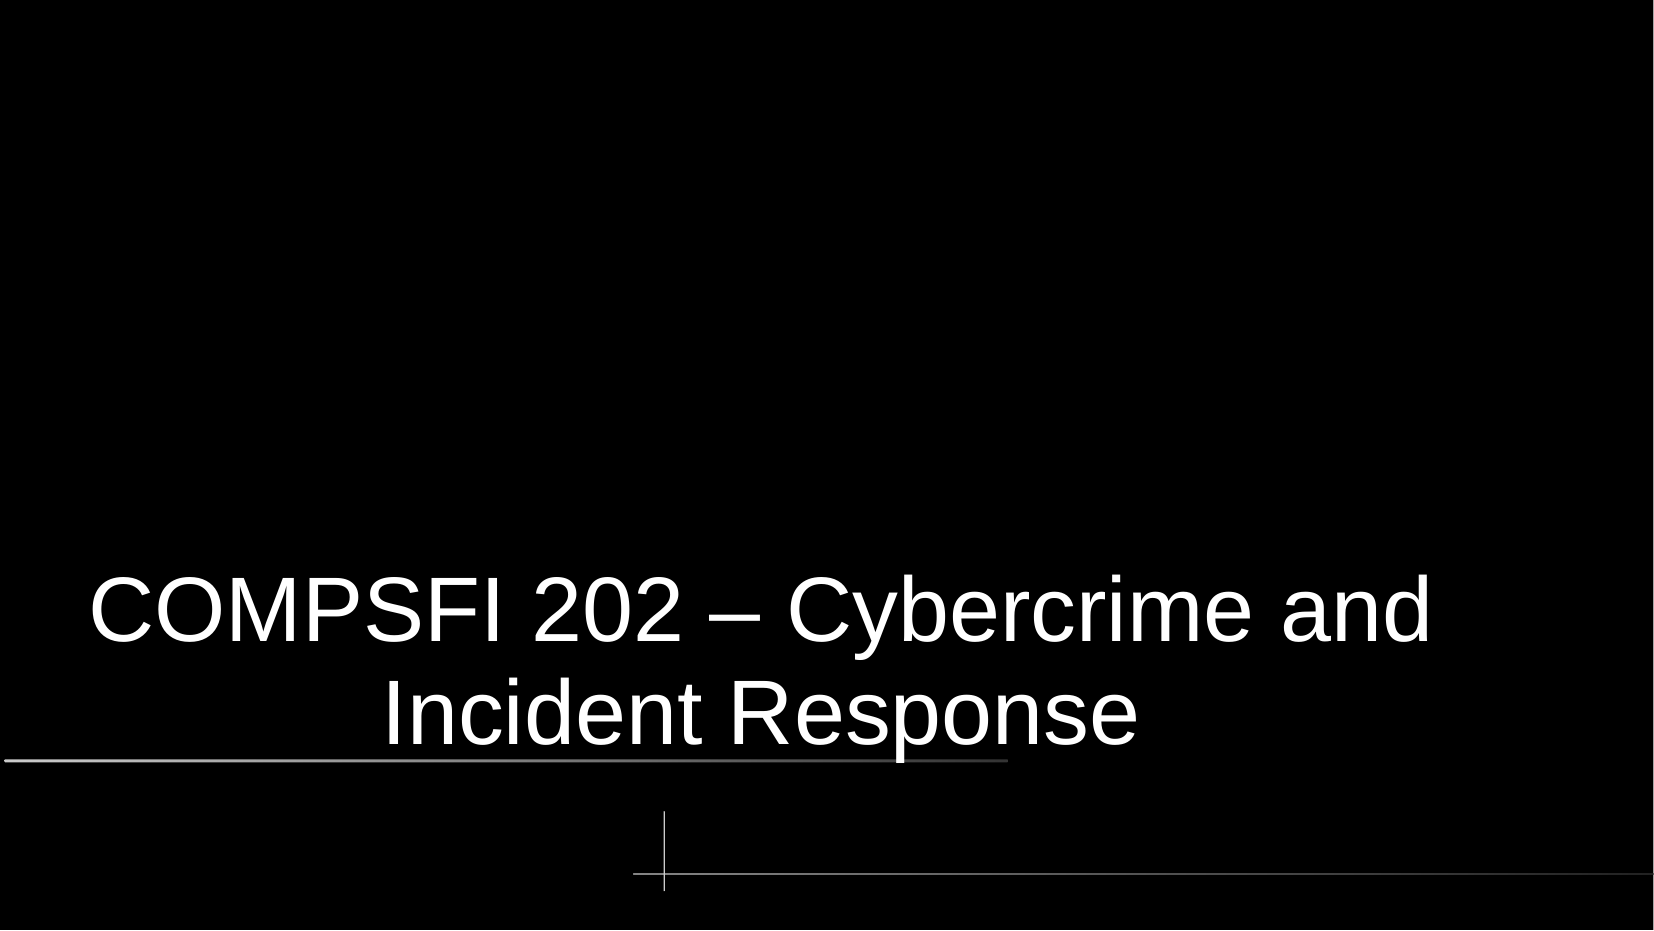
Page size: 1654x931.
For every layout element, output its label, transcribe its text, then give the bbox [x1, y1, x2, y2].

title COMPSFI 202 – Cybercrime and Incident Response [23, 558, 1501, 764]
